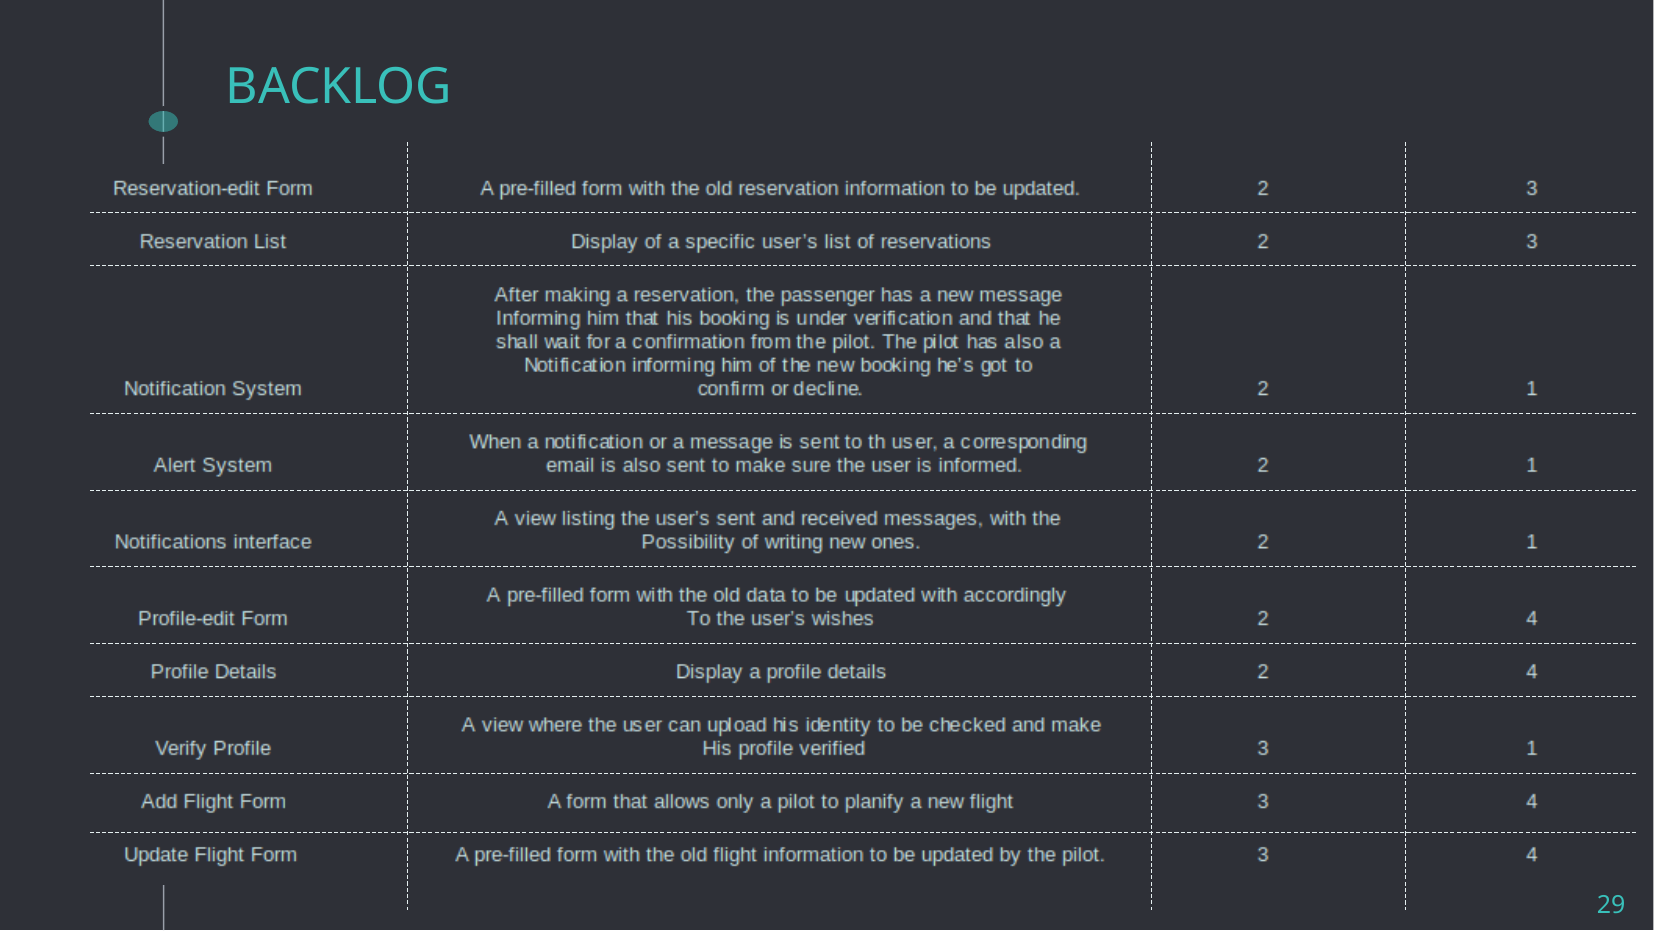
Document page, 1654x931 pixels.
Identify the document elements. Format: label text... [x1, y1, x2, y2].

title BACKLOG [210, 66, 1451, 130]
slide_number <numéro> [1541, 873, 1641, 931]
picture [57, 164, 1600, 885]
